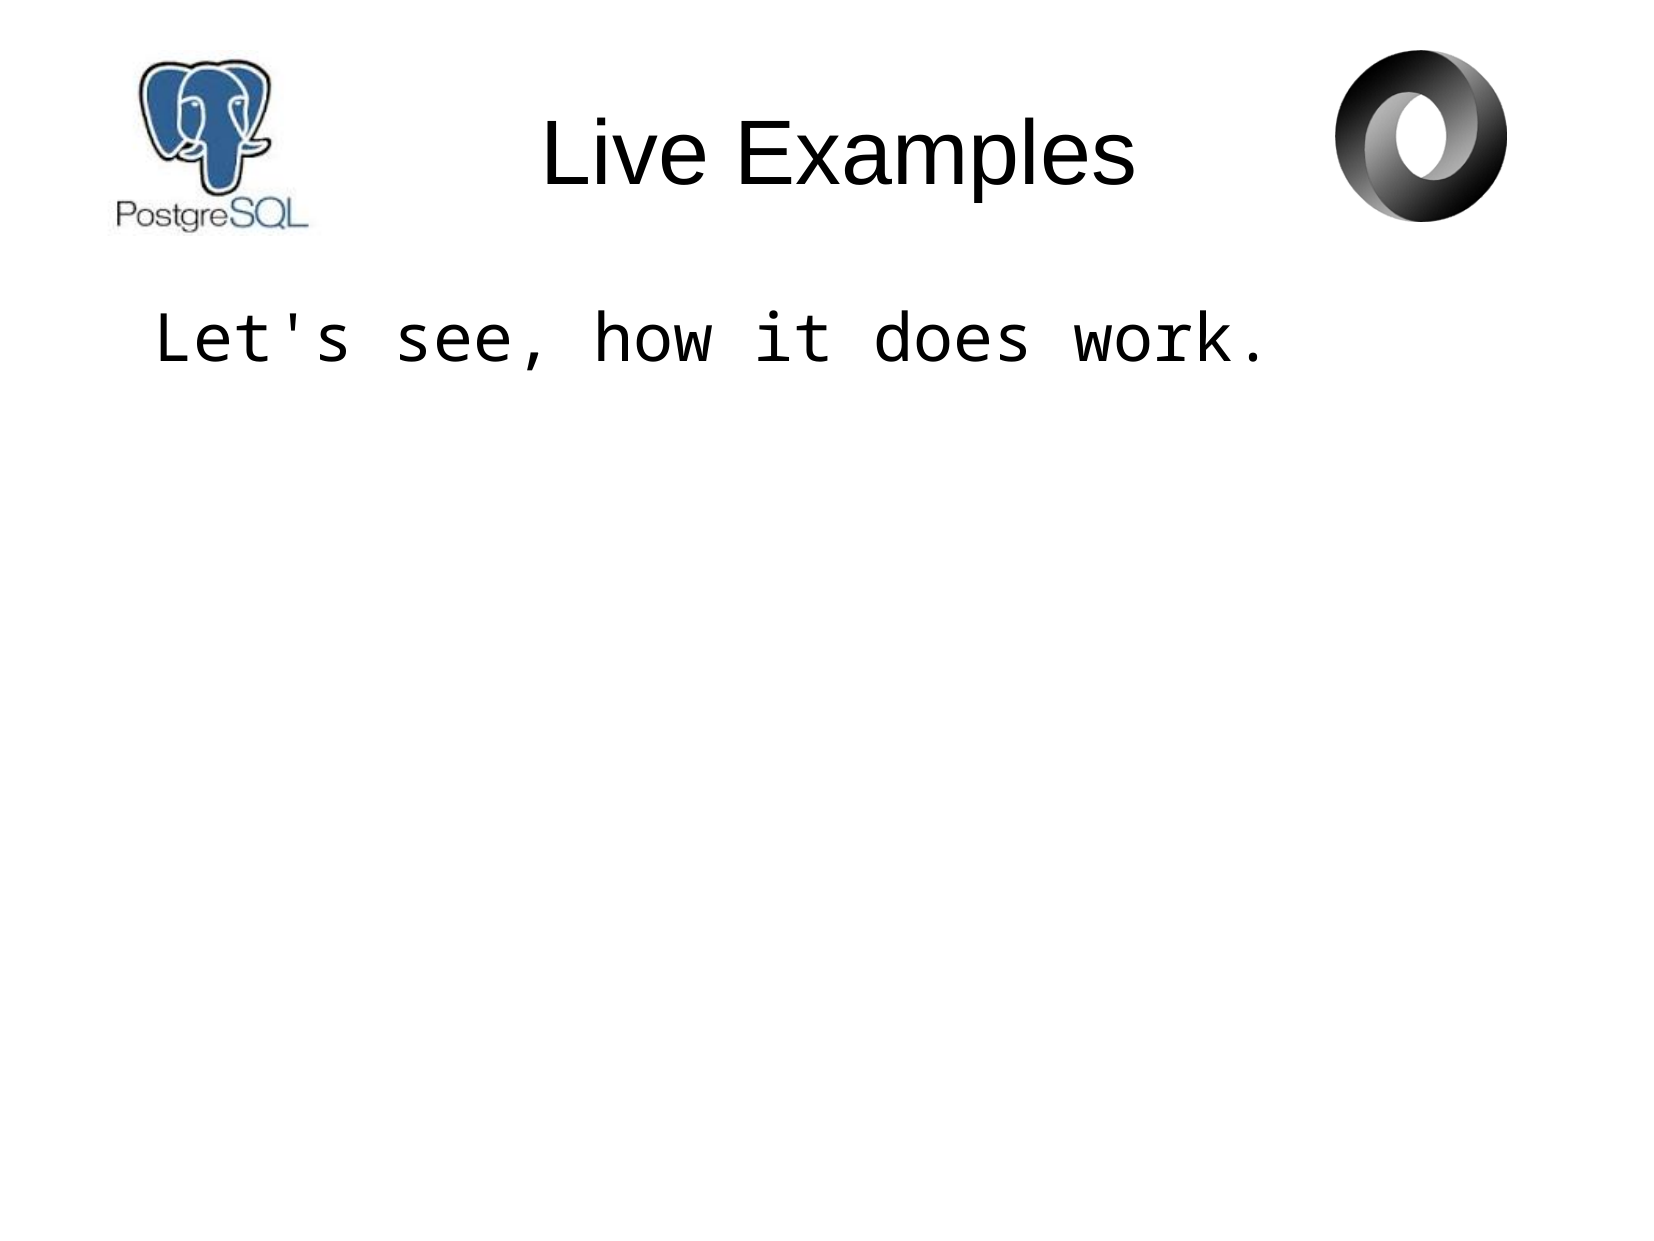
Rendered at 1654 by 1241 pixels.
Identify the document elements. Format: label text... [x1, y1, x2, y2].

picture [1335, 50, 1507, 222]
list Let's see, how it does work. [82, 290, 1538, 1010]
picture [58, 50, 356, 237]
title Live Examples [82, 49, 1571, 257]
